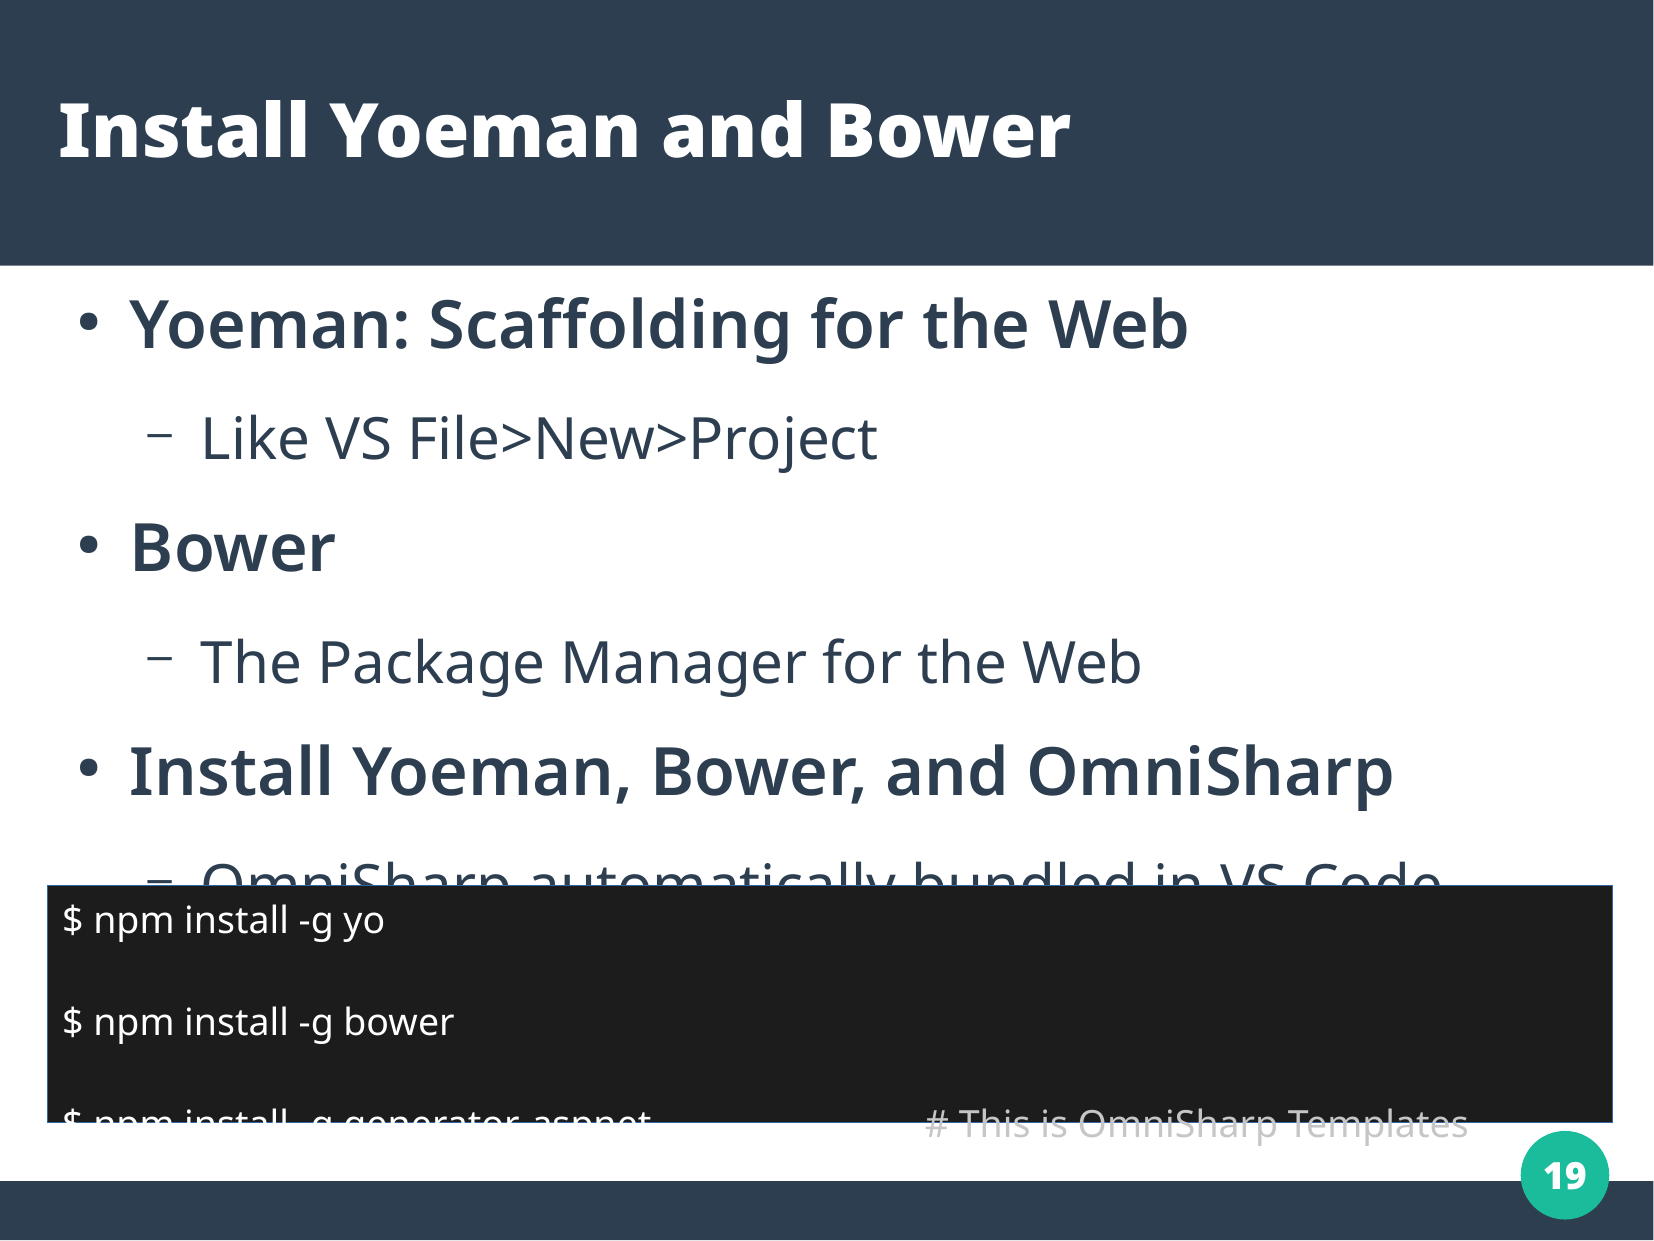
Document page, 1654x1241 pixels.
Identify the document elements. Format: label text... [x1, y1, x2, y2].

text_box $ npm install -g yo $ npm install -g bower $ npm install -g generator-aspnet # This is OmniSharp Templates [47, 885, 1613, 1123]
list Yoeman: Scaffolding for the Web Like VS File>New>Project Bower The Package Manager for the Web Install Yoeman, Bower, and OmniSharp OmniSharp automatically bundled in VS Code [59, 277, 1595, 885]
title Install Yoeman and Bower [59, 49, 1595, 207]
